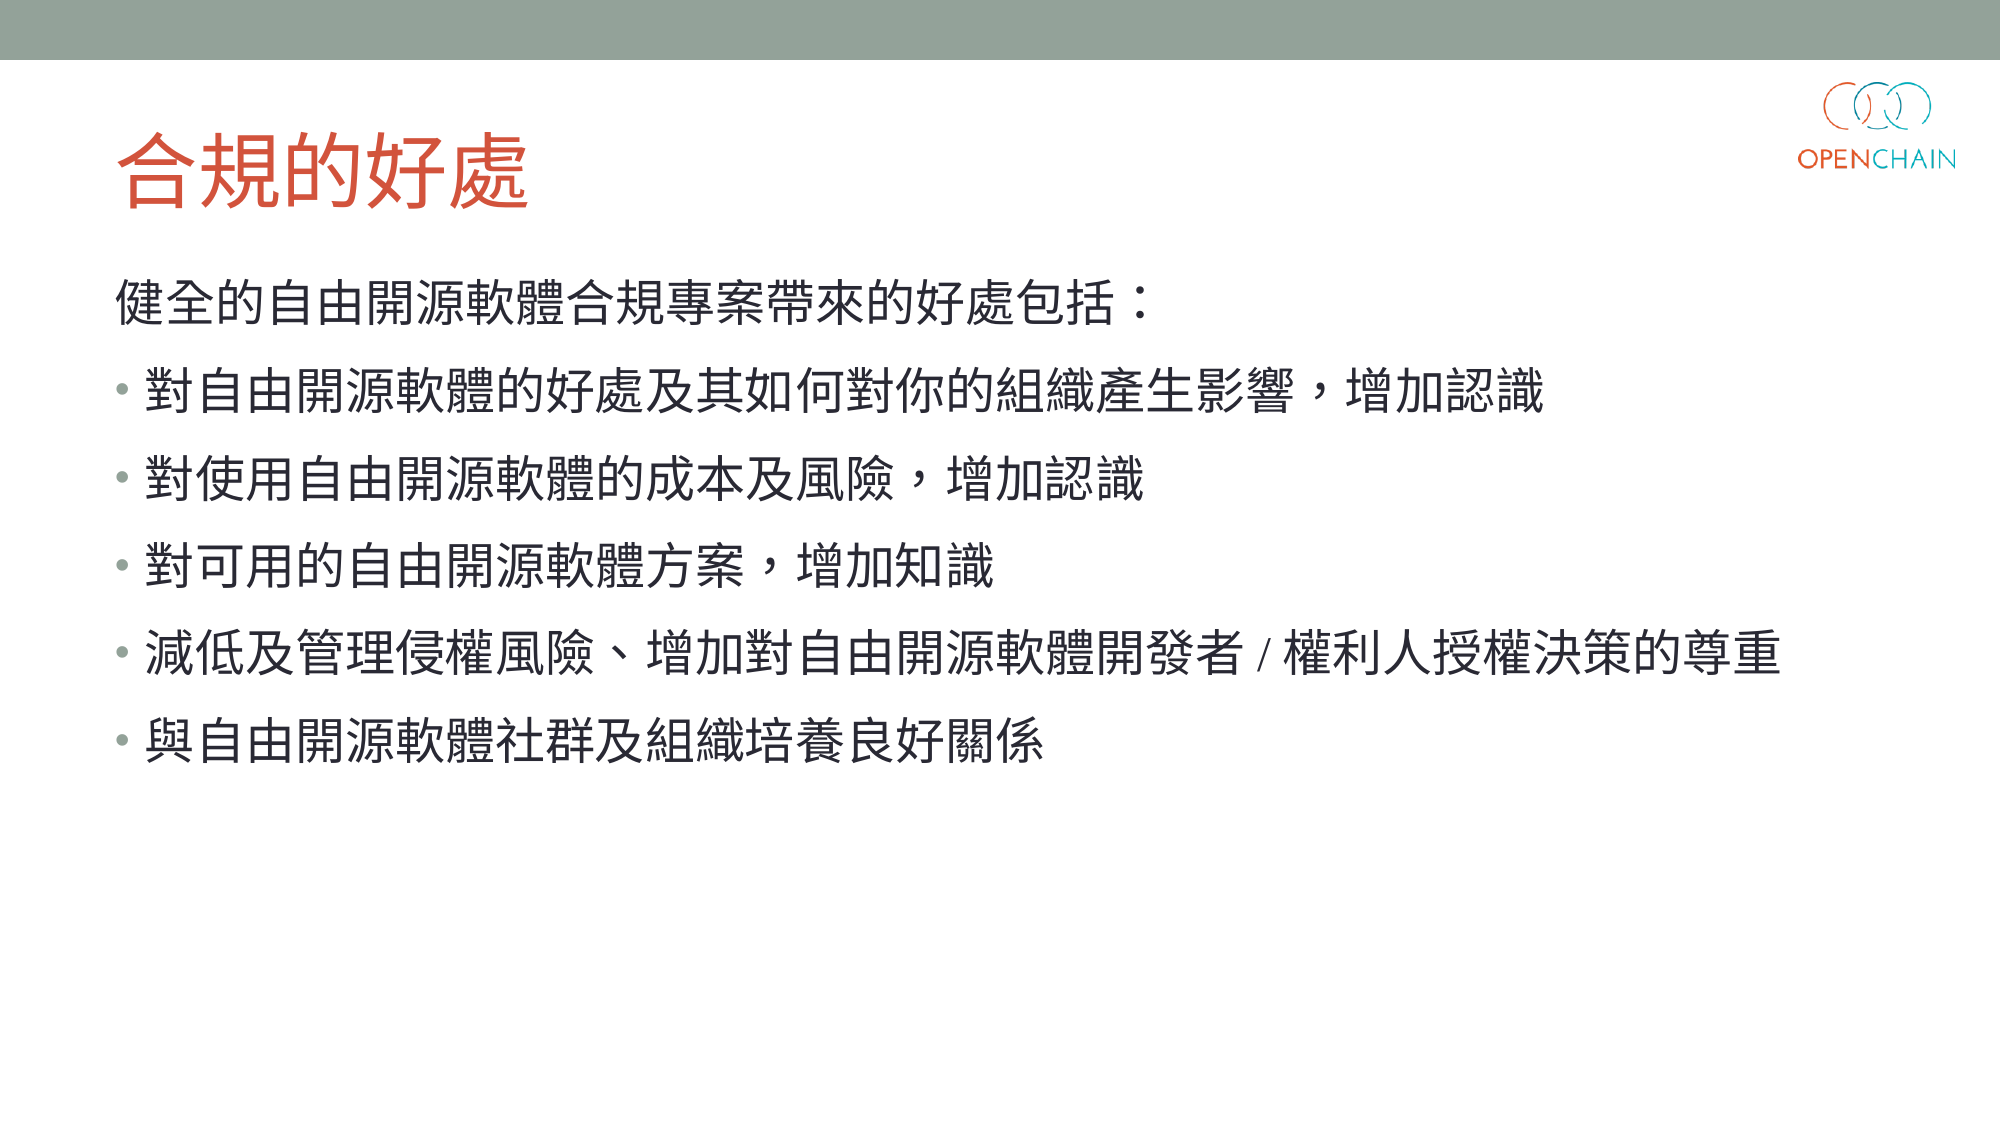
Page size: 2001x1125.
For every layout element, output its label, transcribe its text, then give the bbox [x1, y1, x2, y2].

picture [1798, 82, 1955, 169]
list 健全的自由開源軟體合規專案帶來的好處包括： 對自由開源軟體的好處及其如何對你的組織產生影響，增加認識 對使用自由開源軟體的成本及風險，增加認識 對可用的自由開源軟體方案，增加知識 減低及管理侵權風險、增加對自由開源軟體開發者/權利人授權決策的尊重 與自由開源軟體社群及組織培養良好關係 [99, 263, 1900, 1064]
title 合規的好處 [99, 87, 1900, 250]
